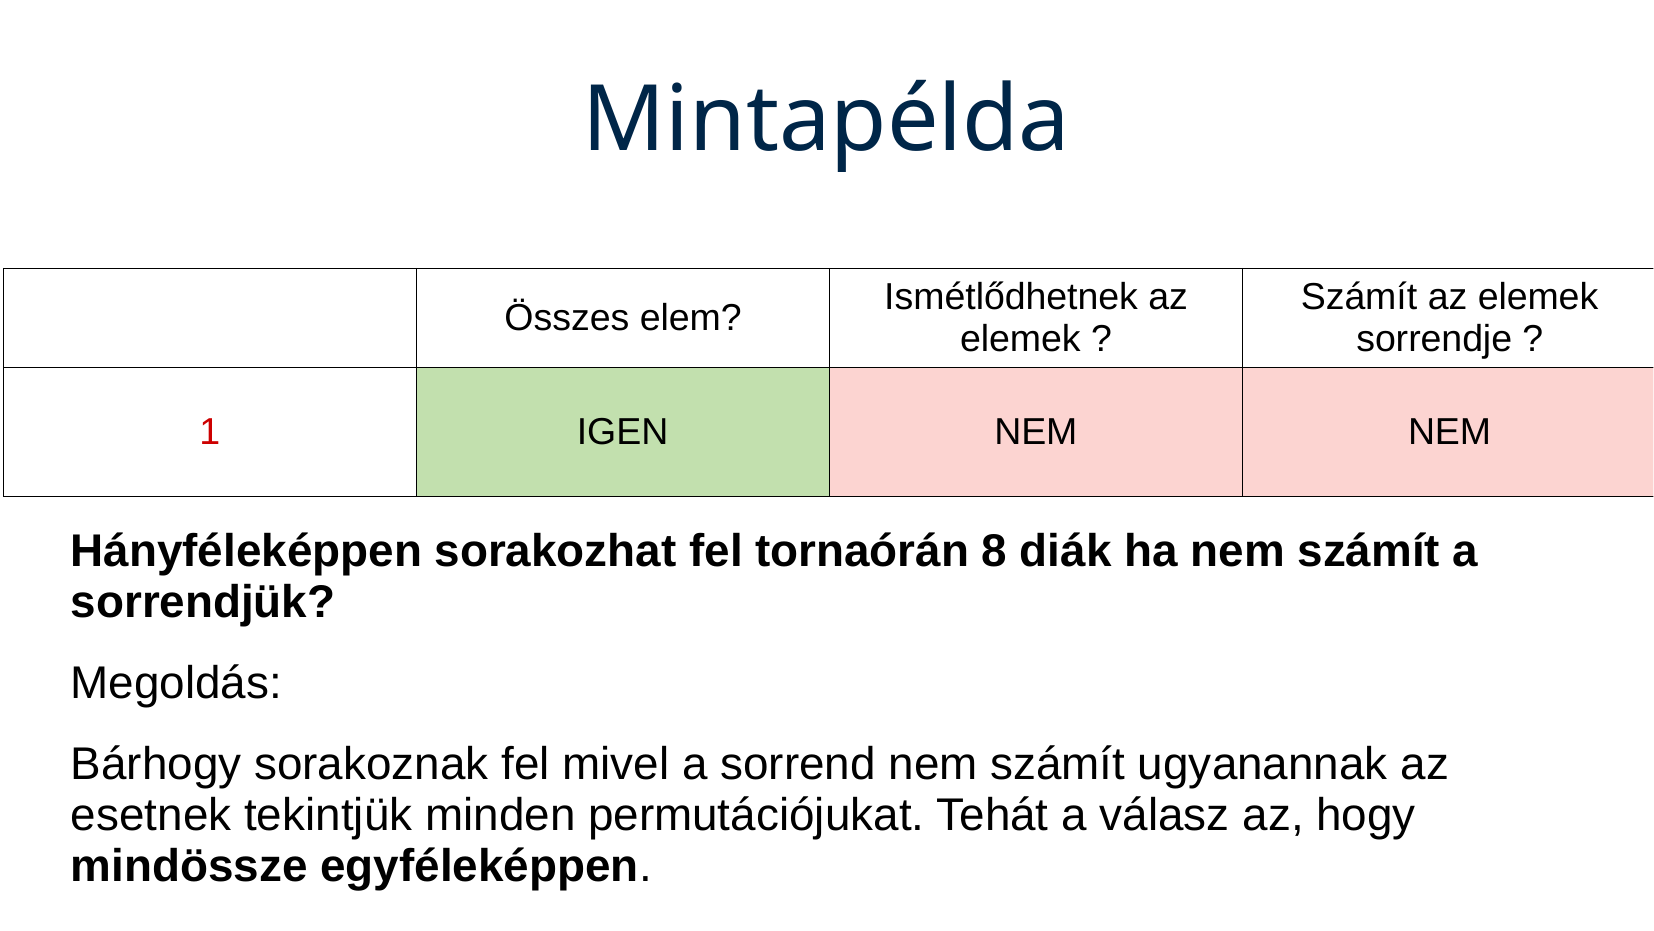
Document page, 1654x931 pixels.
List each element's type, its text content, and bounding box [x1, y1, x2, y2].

table_header Számít az elemek sorrendje ? [1243, 269, 1654, 367]
table_cell NEM [830, 368, 1242, 496]
table_header Ismétlődhetnek az elemek ? [830, 269, 1242, 367]
list Hányféleképpen sorakozhat fel tornaórán 8 diák ha nem számít a sorrendjük? Megoldás: Bárhogy sorakoznak fel mivel a sorrend nem számít ugyanannak az esetnek tekintjük minden permutációjukat. Tehát a válasz az, hogy mindössze egyféleképpen. [0, 525, 1621, 908]
table_cell NEM [1243, 368, 1654, 496]
table_cell IGEN [417, 368, 829, 496]
table_header Összes elem? [417, 269, 829, 367]
title Mintapélda [82, 37, 1571, 193]
table_cell 1 [4, 368, 416, 496]
table_header [4, 269, 416, 367]
